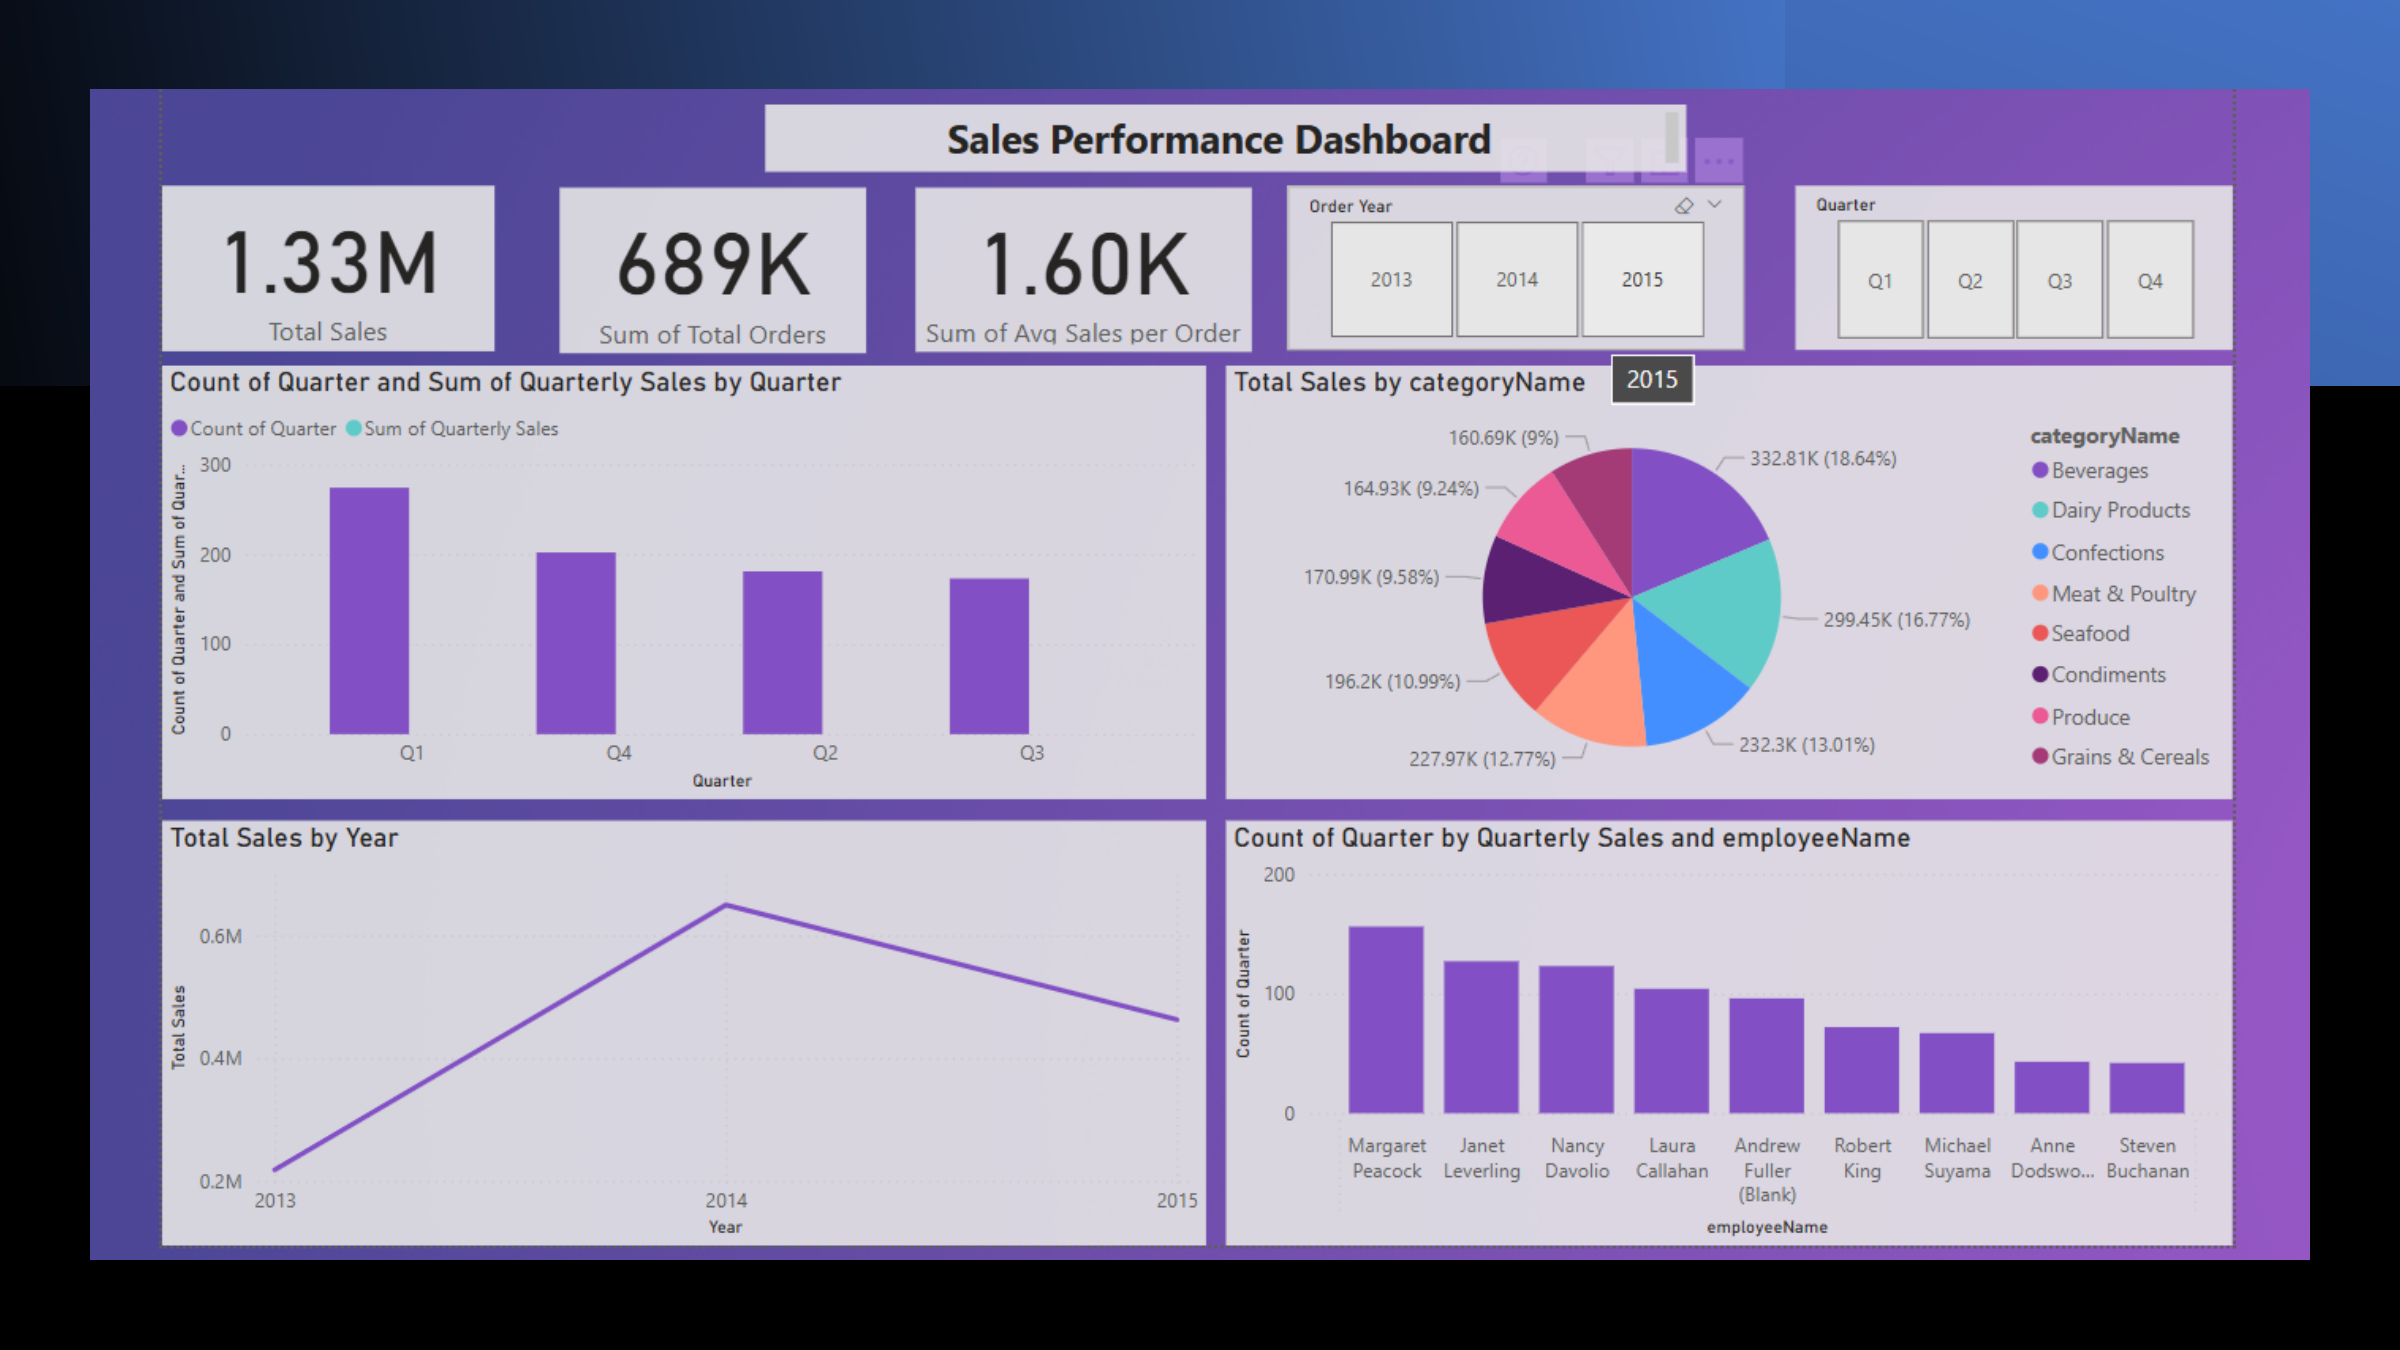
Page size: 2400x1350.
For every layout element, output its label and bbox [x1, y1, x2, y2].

text_box [0, 0, 2400, 1350]
picture [90, 90, 2311, 1261]
